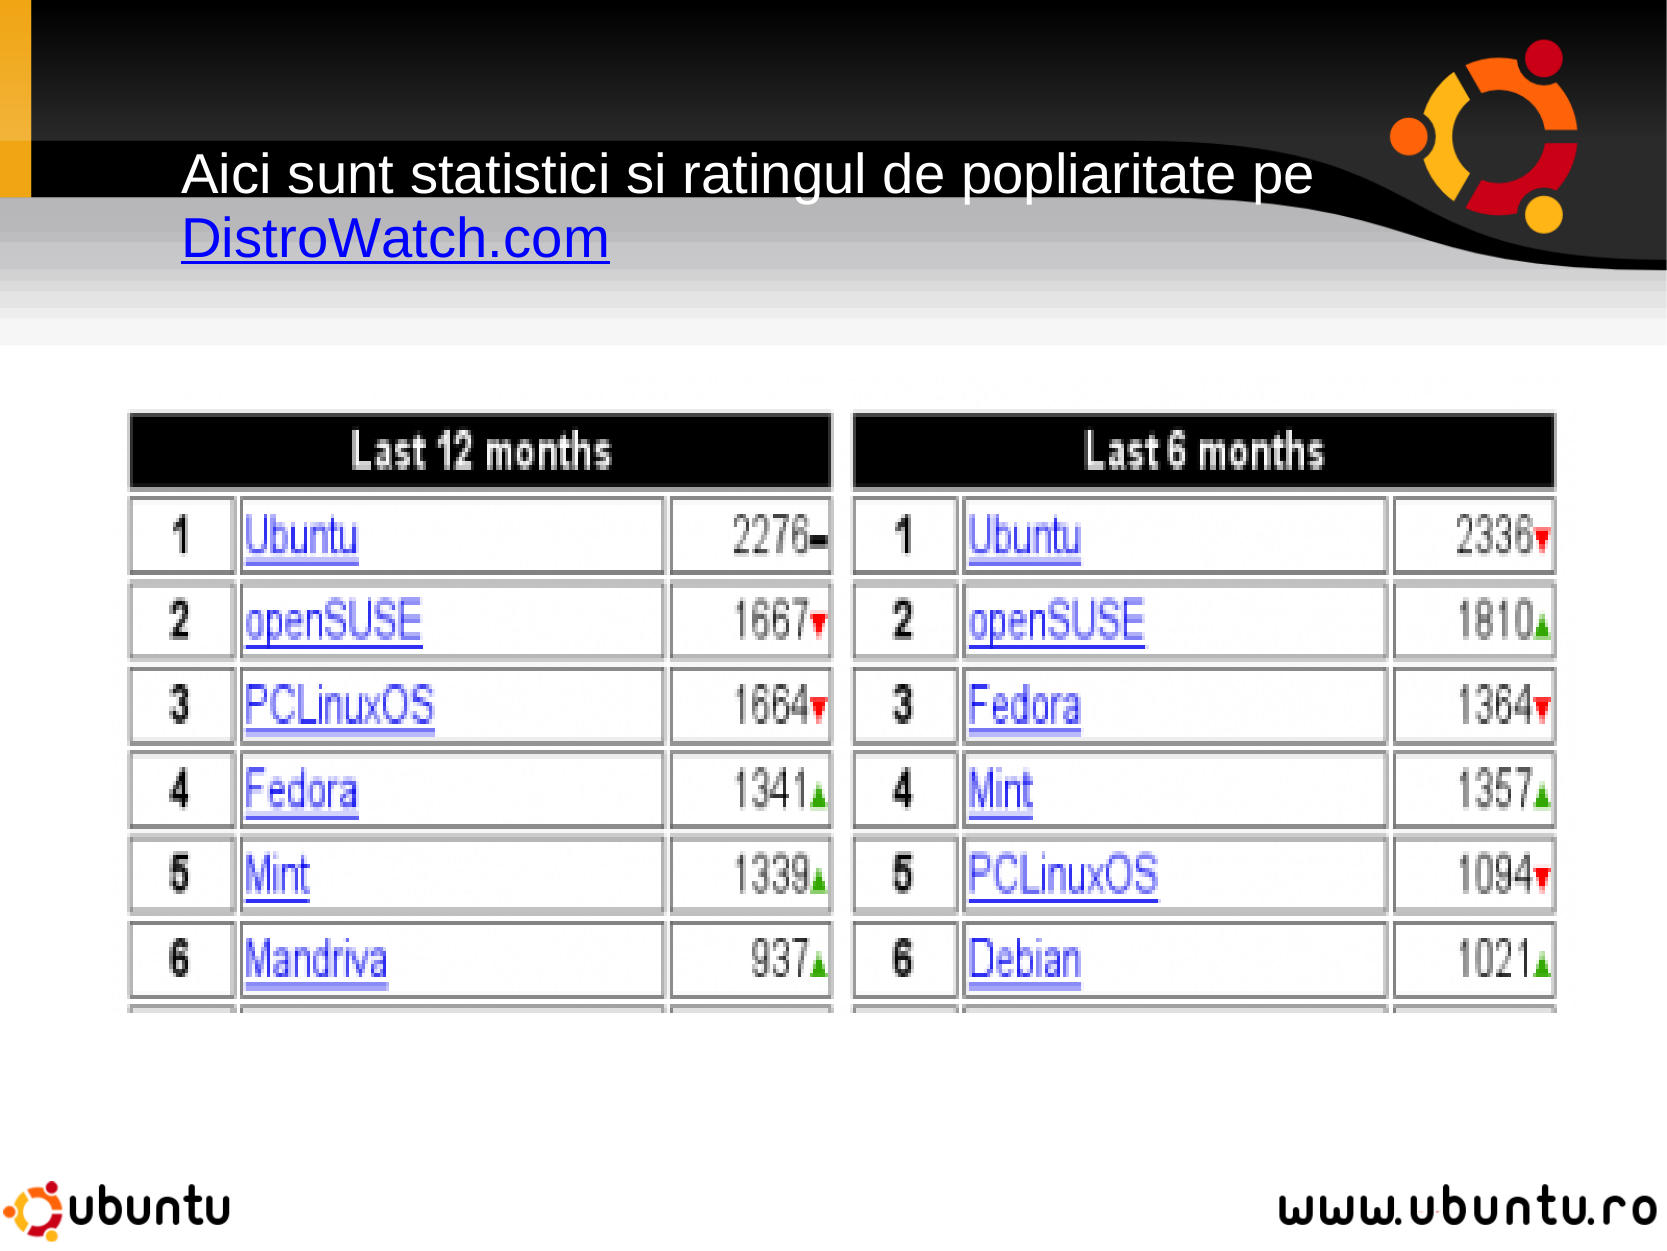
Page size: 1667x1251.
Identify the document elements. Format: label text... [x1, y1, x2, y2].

text_box Aici sunt statistici si ratingul de popliaritate pe DistroWatch.com [181, 75, 1384, 271]
picture [0, 0, 1667, 1251]
